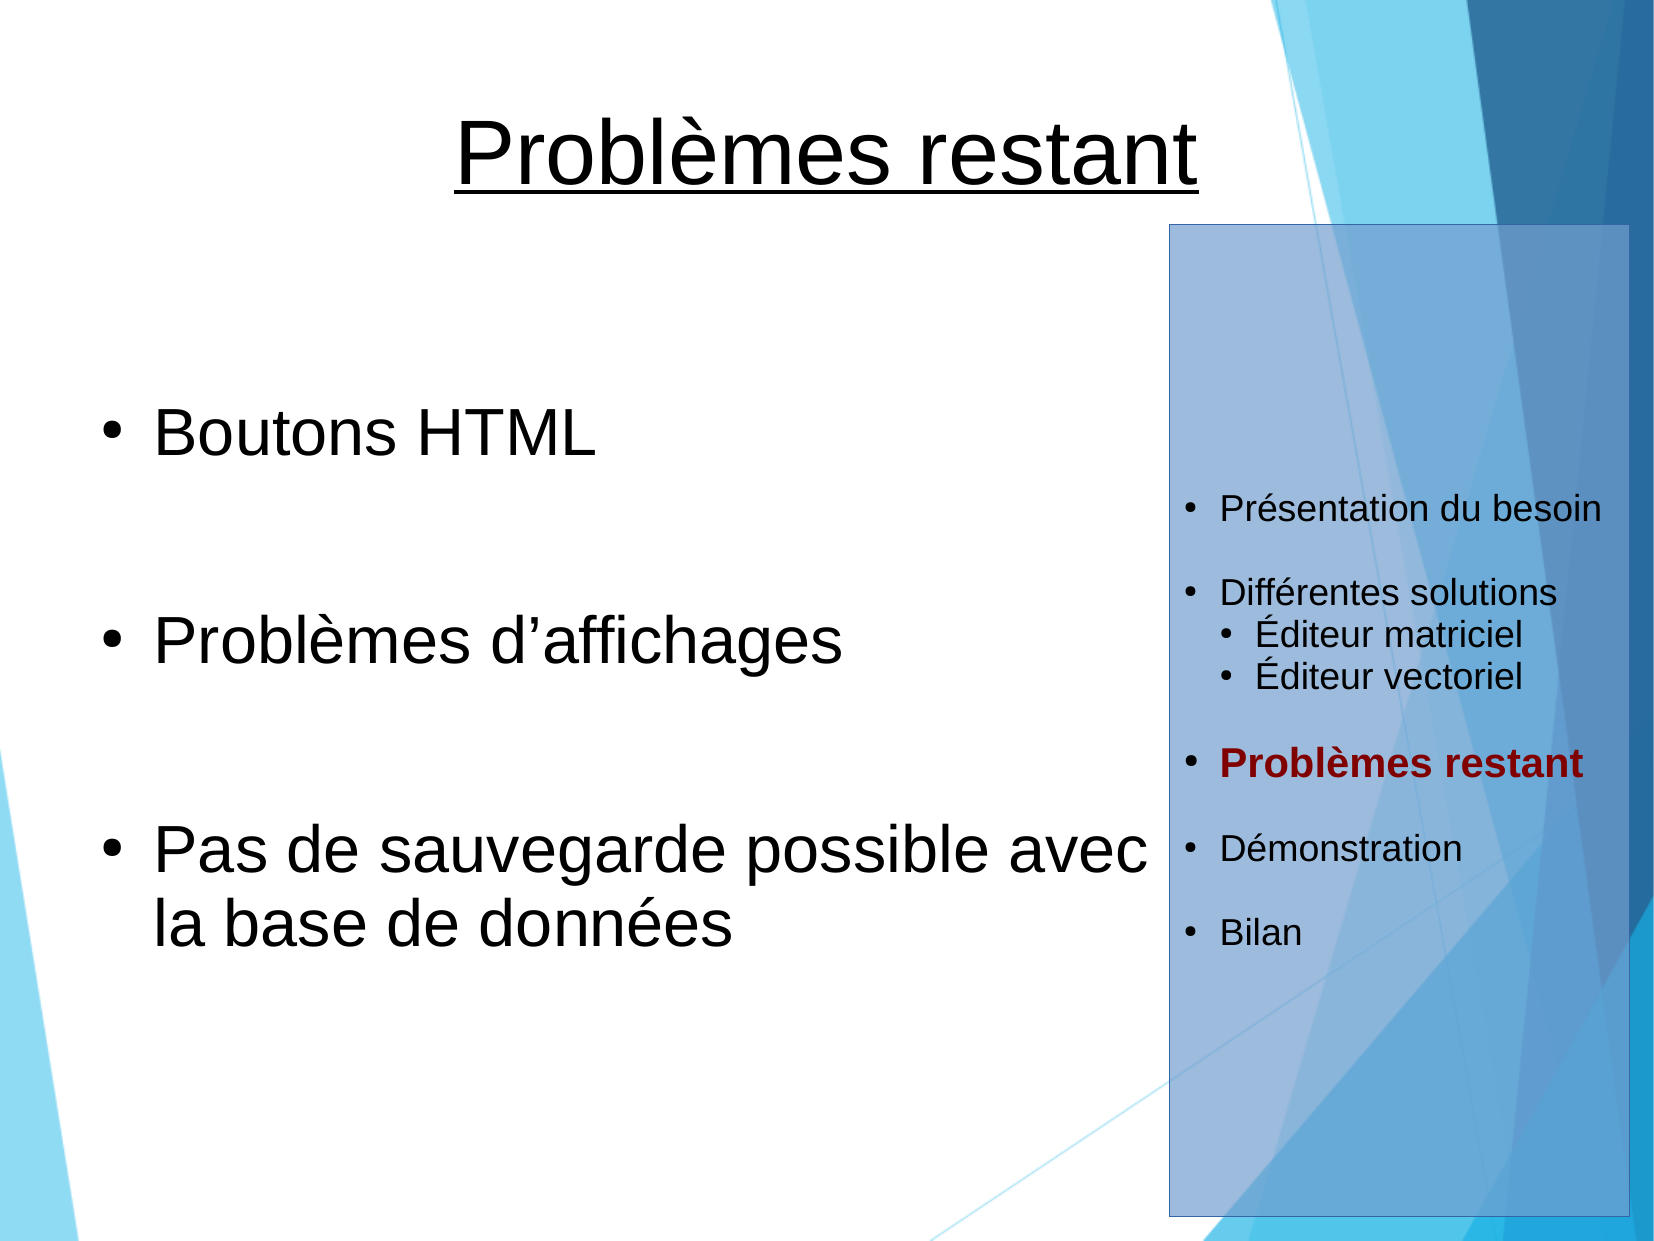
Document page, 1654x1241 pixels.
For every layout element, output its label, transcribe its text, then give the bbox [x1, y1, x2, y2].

picture [0, 0, 1654, 1241]
list Boutons HTML Problèmes d’affichages Pas de sauvegarde possible avec la base de données [82, 290, 1169, 1010]
title Problèmes restant [82, 49, 1571, 257]
text_box Présentation du besoin Différentes solutions Éditeur matriciel Éditeur vectoriel Problèmes restant Démonstration Bilan [1169, 224, 1630, 1217]
